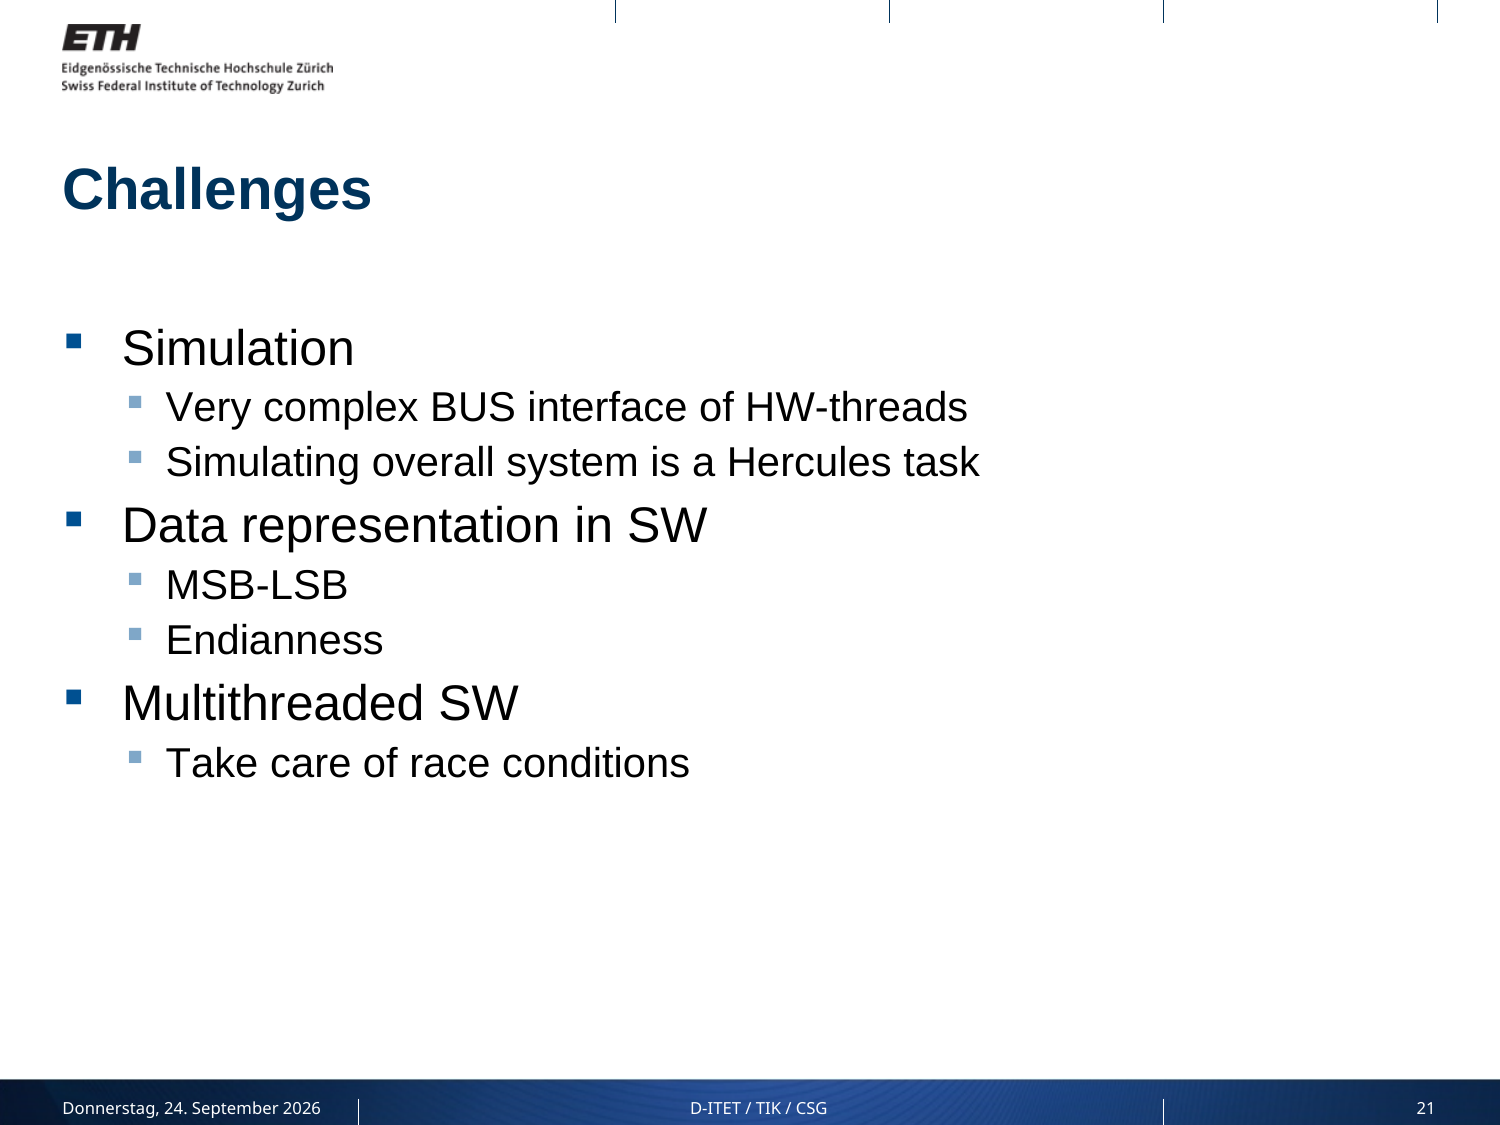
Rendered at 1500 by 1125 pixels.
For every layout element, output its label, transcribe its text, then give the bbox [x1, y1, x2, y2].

picture [62, 24, 333, 94]
list Simulation Very complex BUS interface of HW-threads Simulating overall system is a Hercules task Data representation in SW MSB-LSB Endianness Multithreaded SW Take care of race conditions [62, 319, 1438, 1067]
title Challenges [62, 157, 1438, 296]
picture [0, 1078, 1500, 1125]
